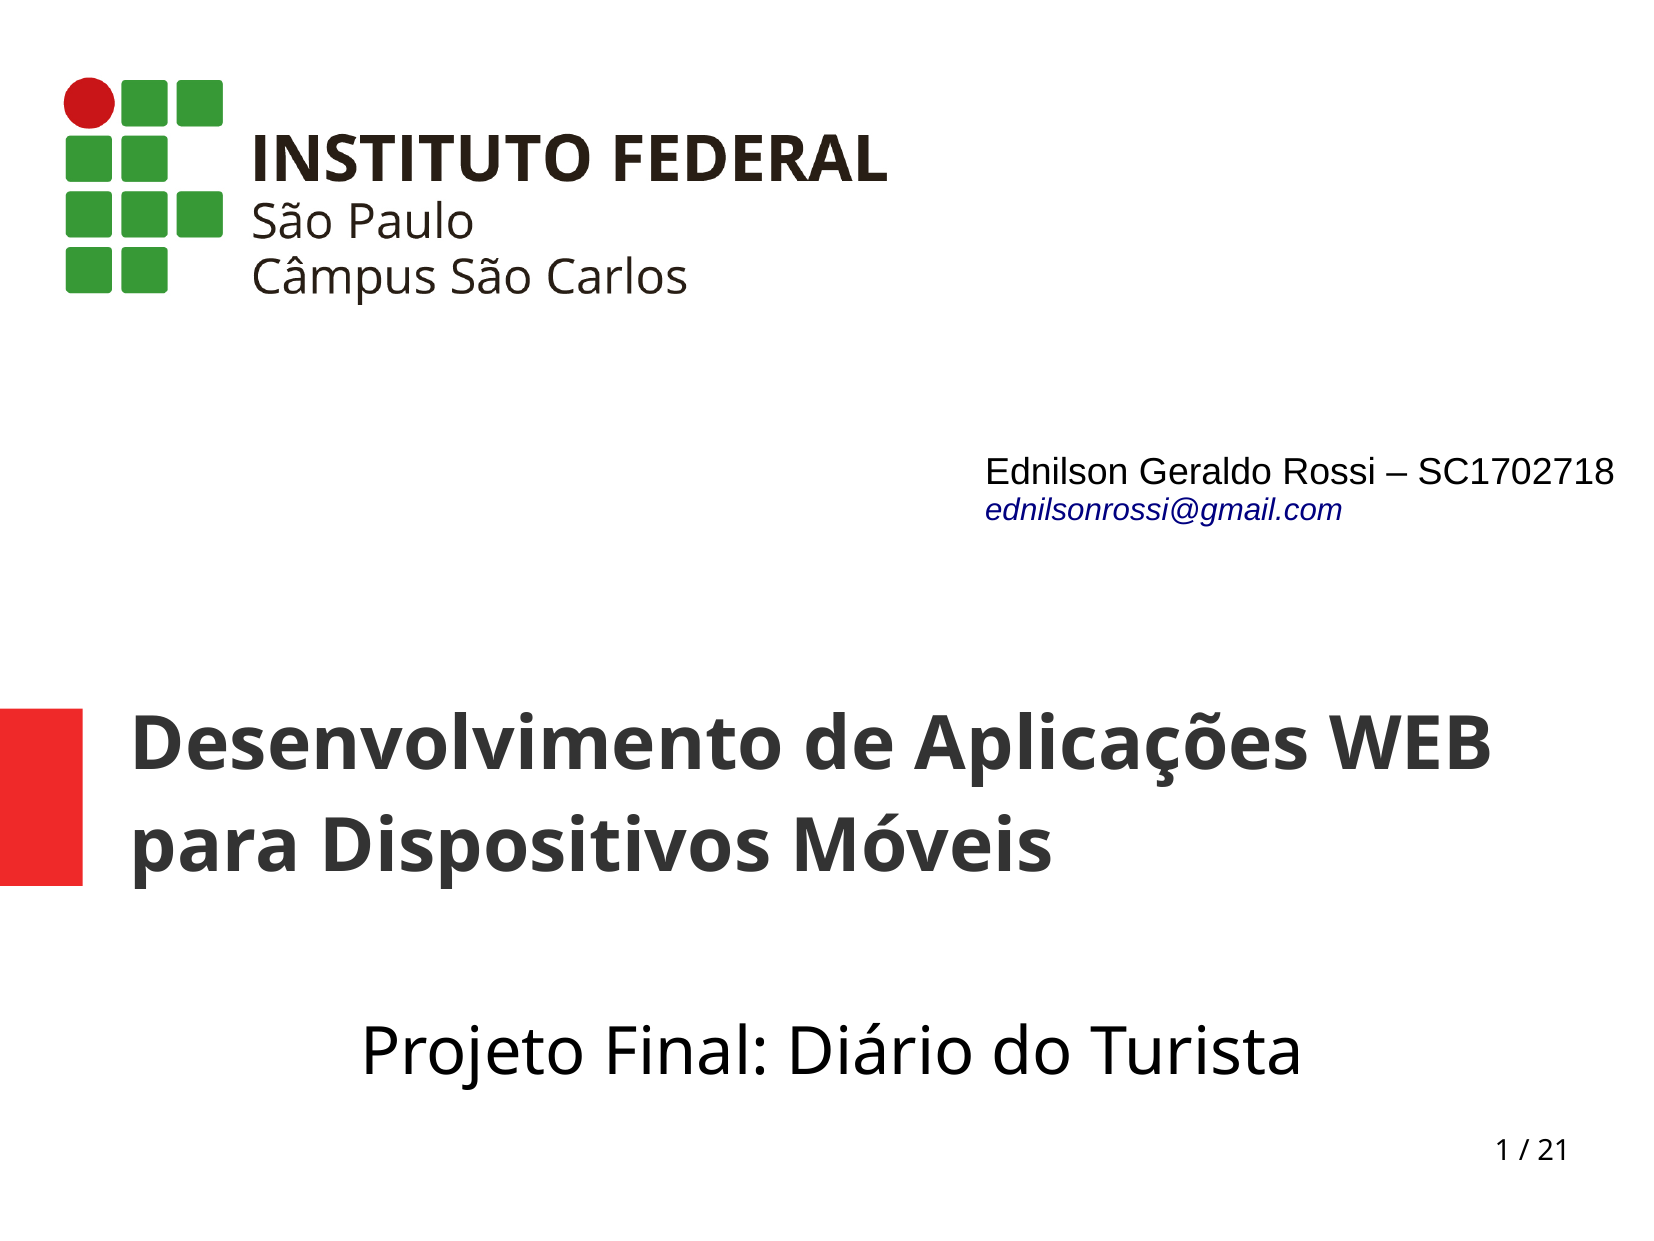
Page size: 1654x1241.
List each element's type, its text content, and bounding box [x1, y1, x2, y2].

picture [23, 20, 923, 343]
subtitle Projeto Final: Diário do Turista [129, 968, 1536, 1130]
text_box Ednilson Geraldo Rossi – SC1702718 ednilsonrossi@gmail.com [970, 442, 1630, 535]
title Desenvolvimento de Aplicações WEB para Dispositivos Móveis [129, 655, 1536, 928]
